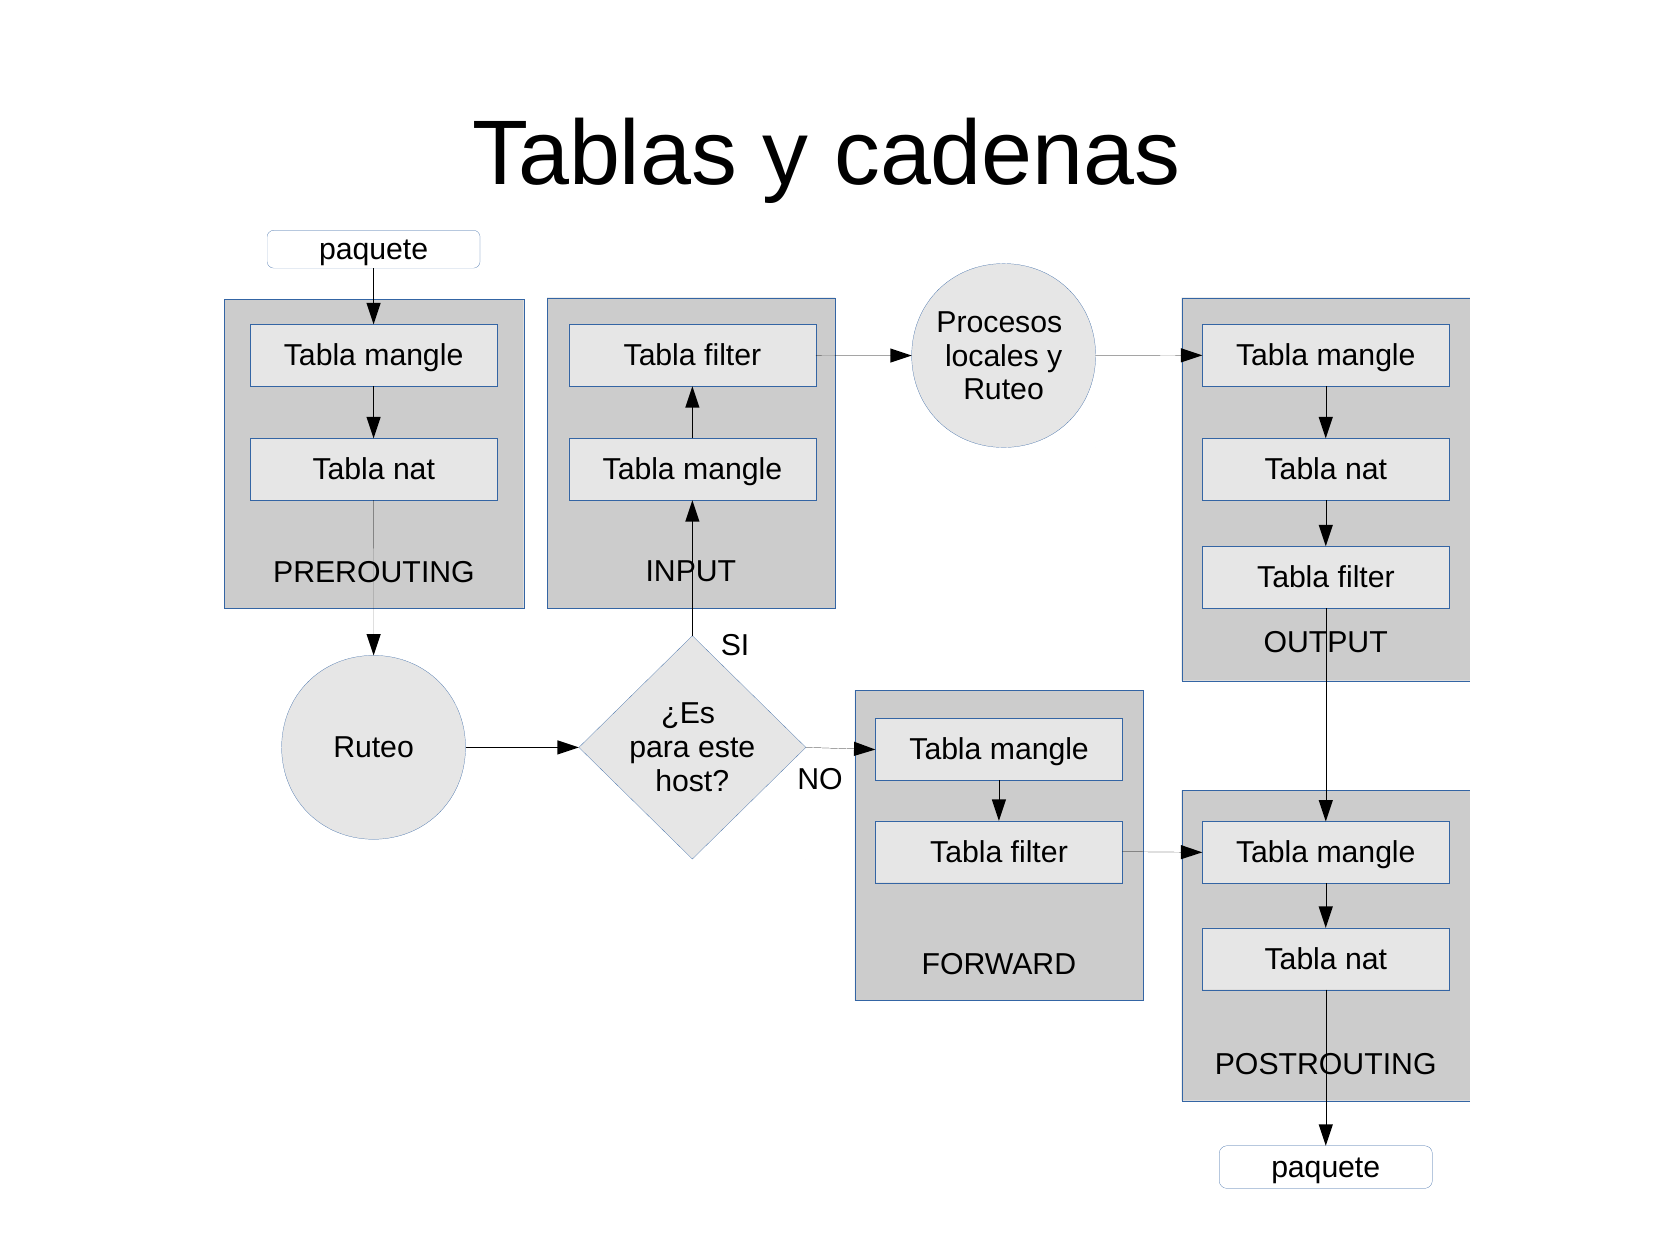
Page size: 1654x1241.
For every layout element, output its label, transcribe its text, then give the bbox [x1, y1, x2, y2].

title Tablas y cadenas [82, 49, 1571, 257]
picture [224, 230, 1470, 1189]
